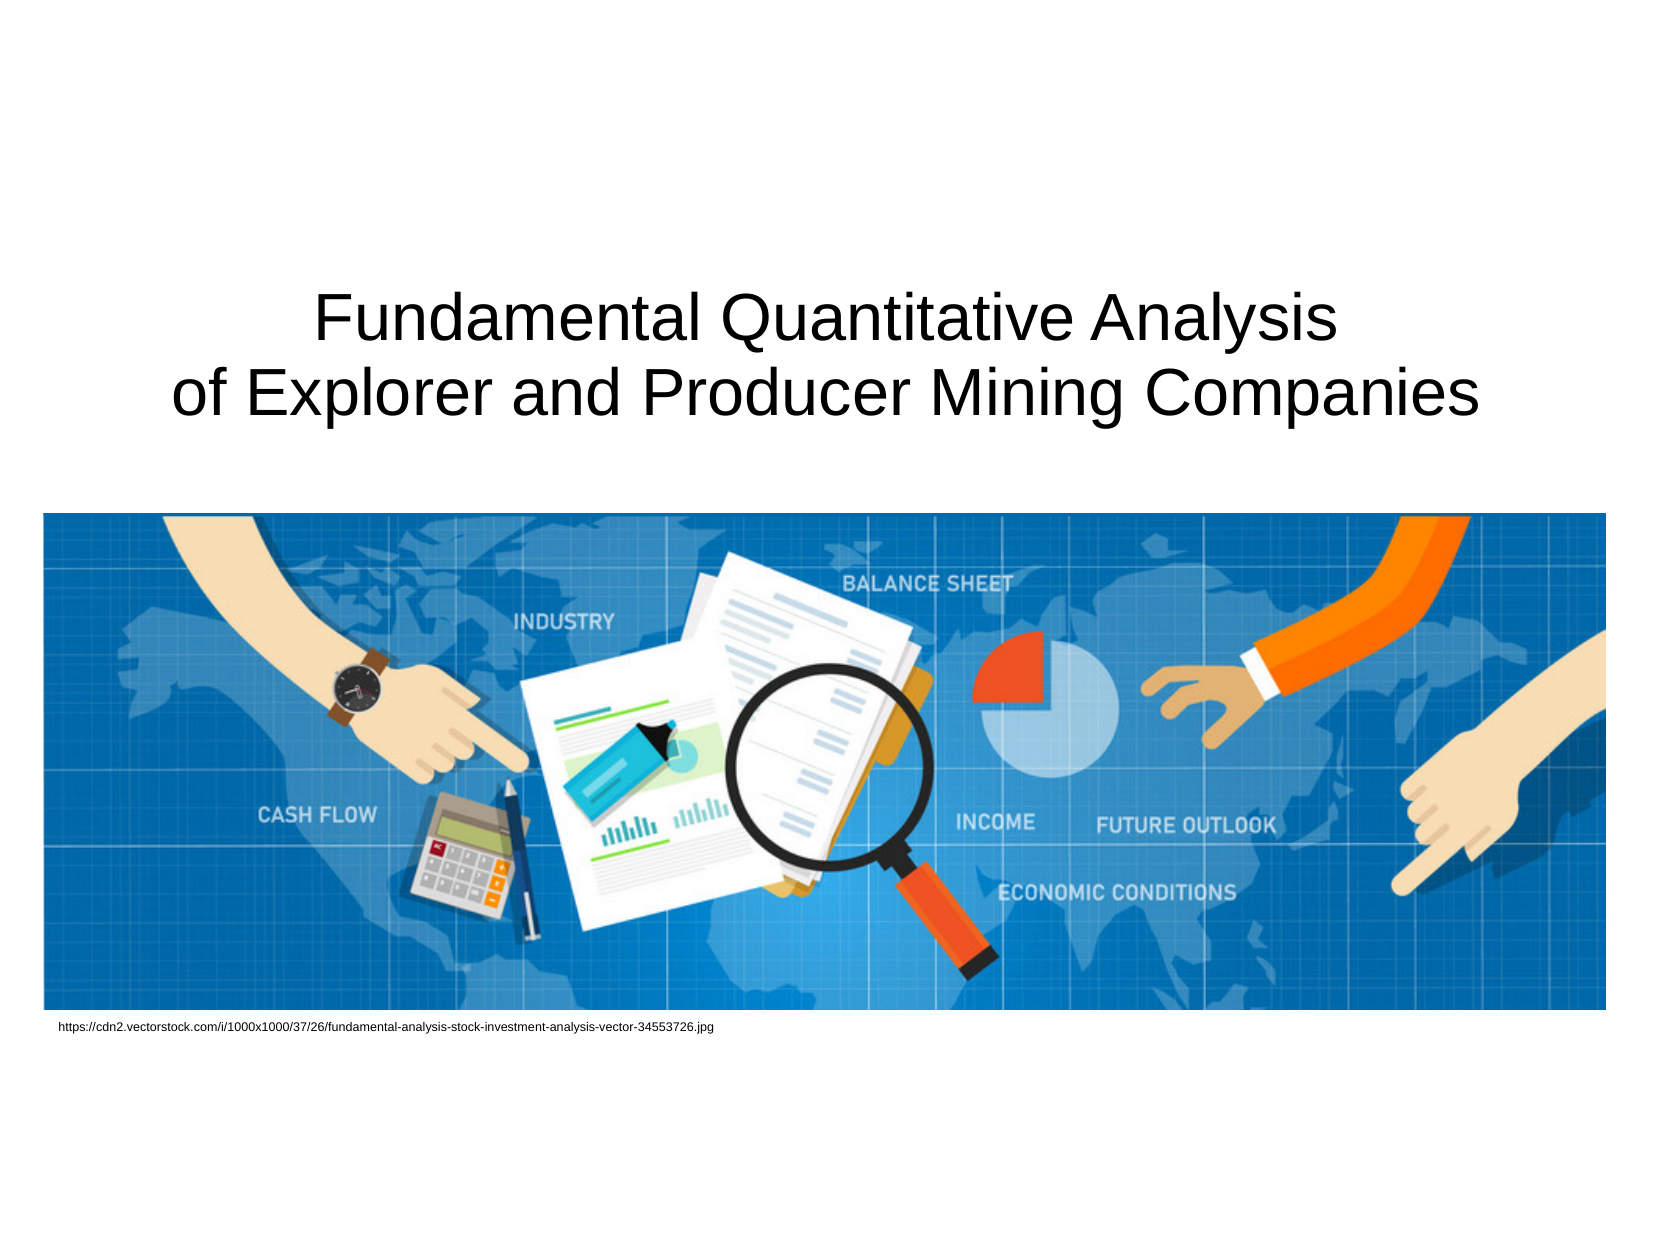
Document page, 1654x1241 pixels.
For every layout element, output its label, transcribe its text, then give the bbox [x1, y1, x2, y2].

text_box https://cdn2.vectorstock.com/i/1000x1000/37/26/fundamental-analysis-stock-investment-analysis-vector-34553726.jpg [43, 1012, 1654, 1112]
picture [43, 513, 1606, 1010]
subtitle Fundamental Quantitative Analysis of Explorer and Producer Mining Companies [82, 49, 1571, 513]
